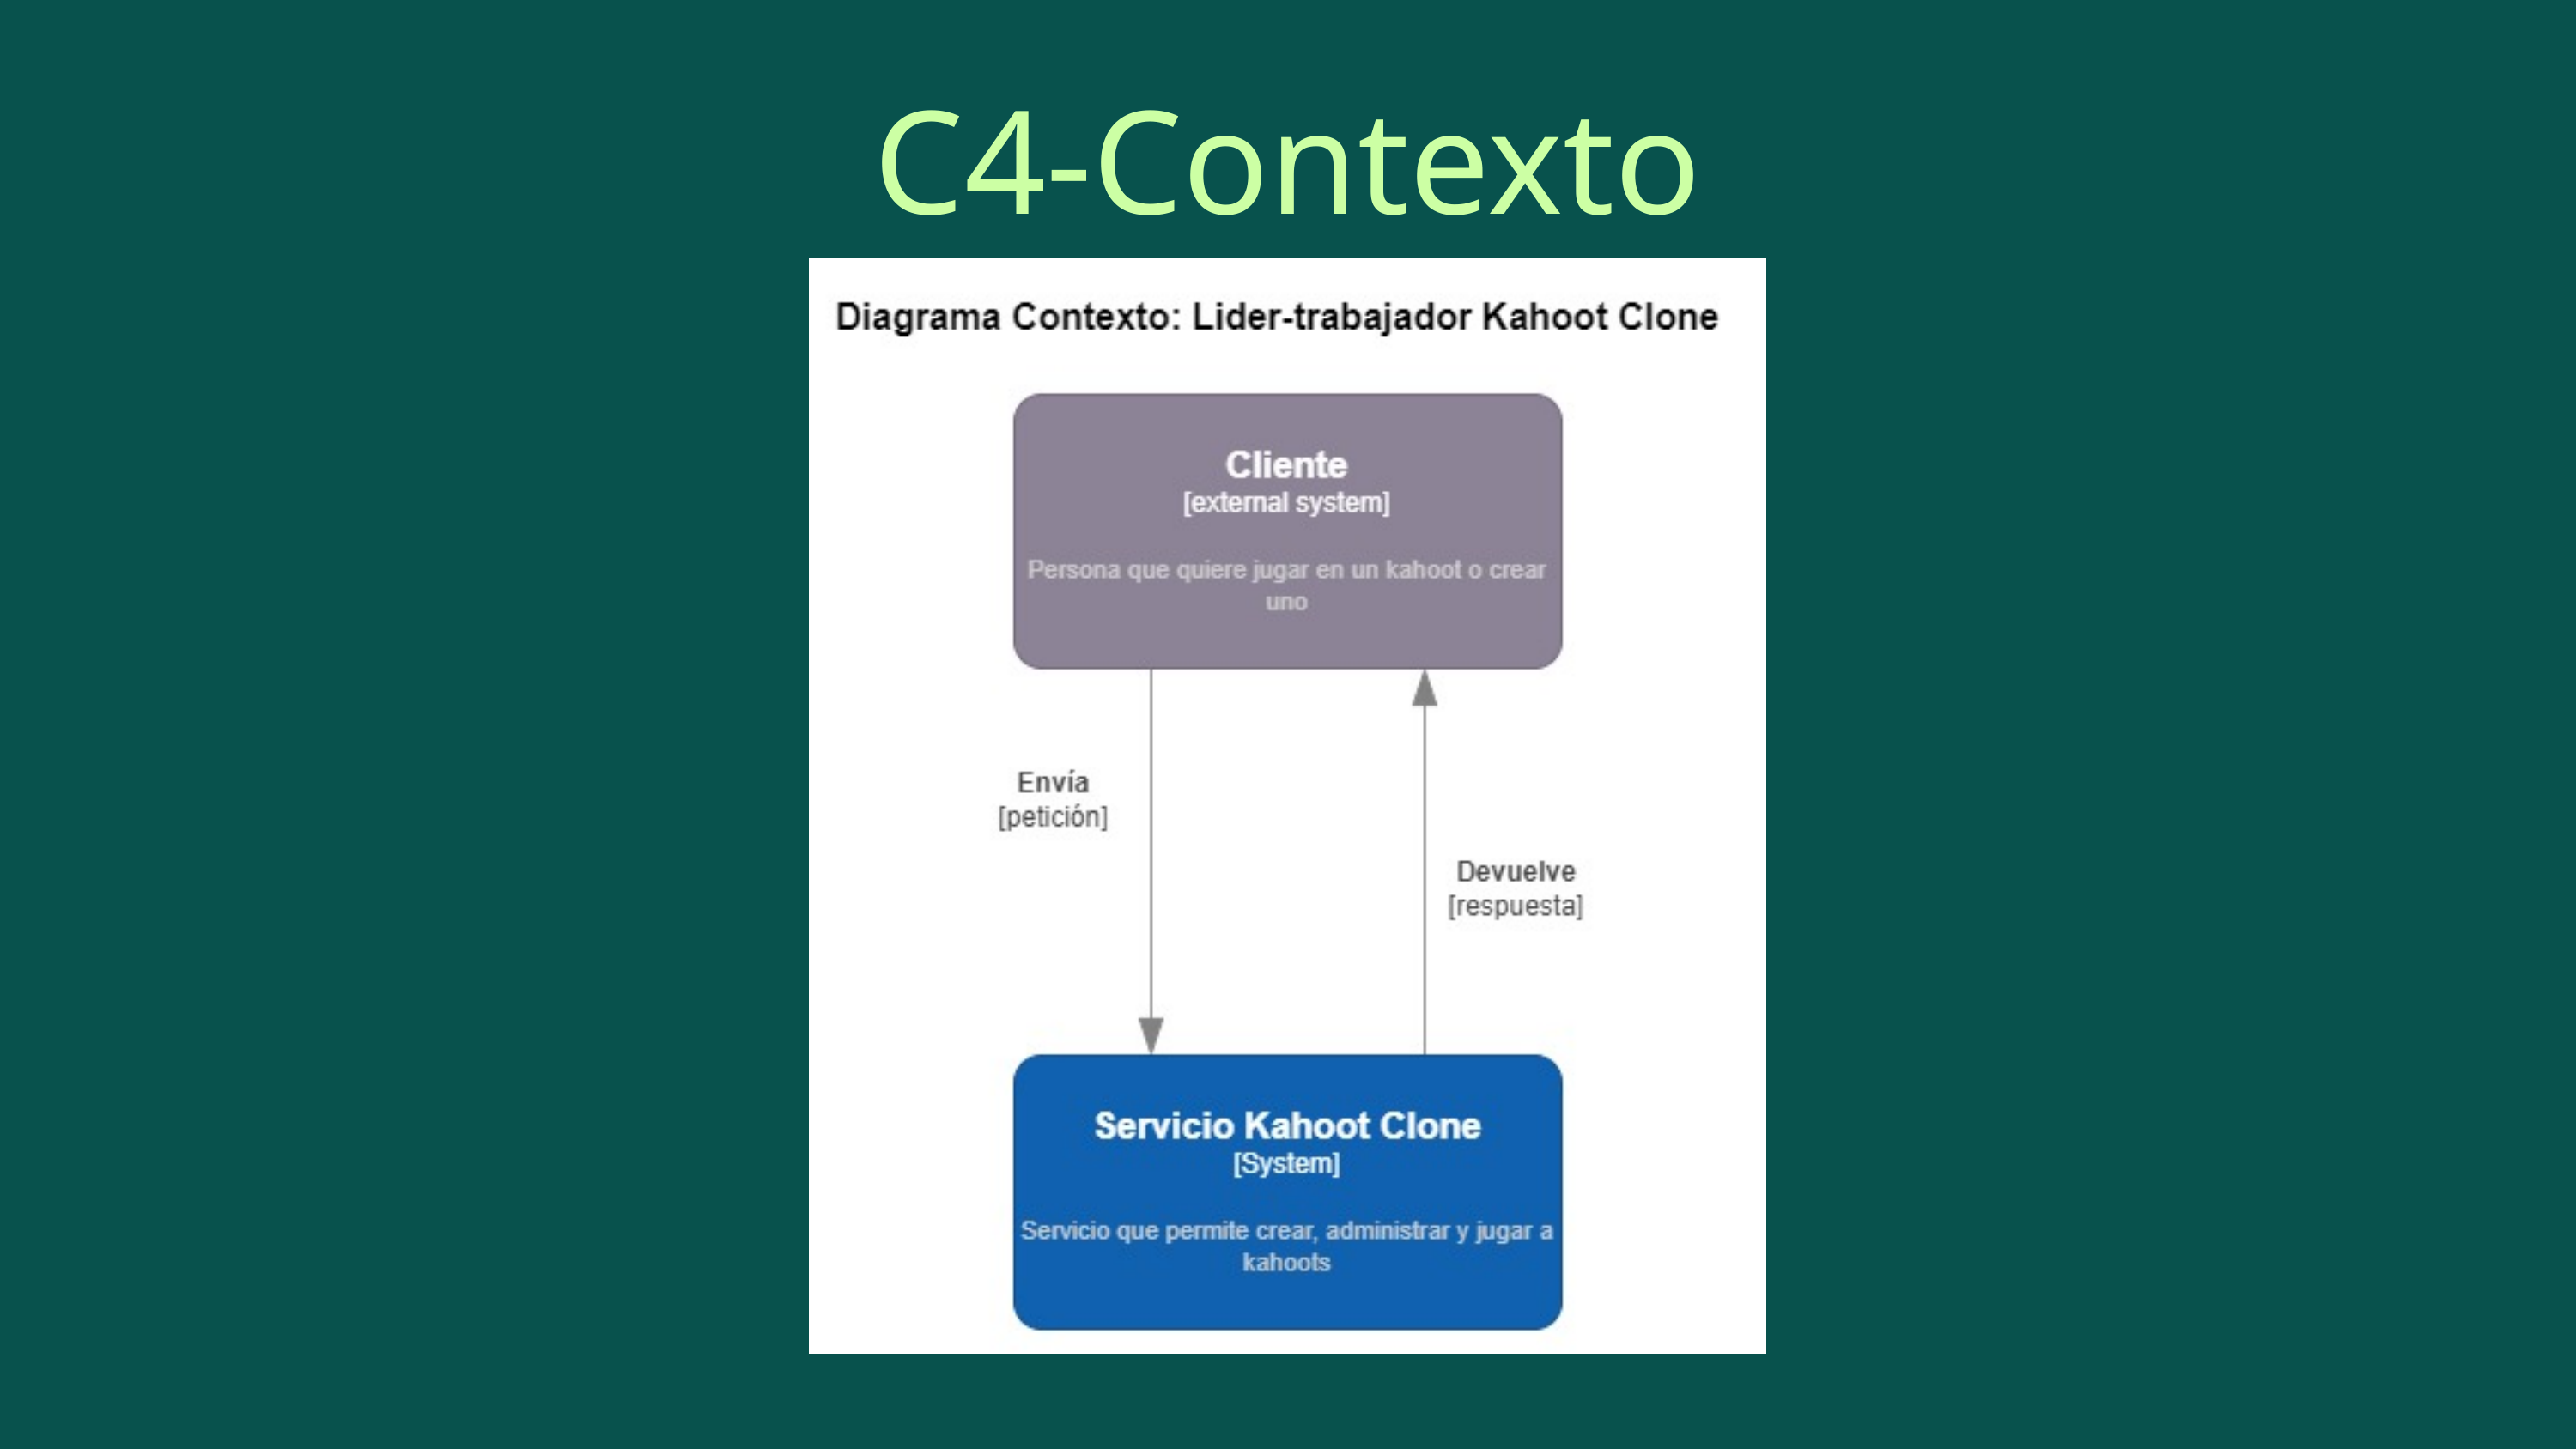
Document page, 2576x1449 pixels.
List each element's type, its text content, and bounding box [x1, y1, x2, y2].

picture [809, 258, 1766, 1354]
text_box C4-Contexto [624, 58, 1952, 257]
